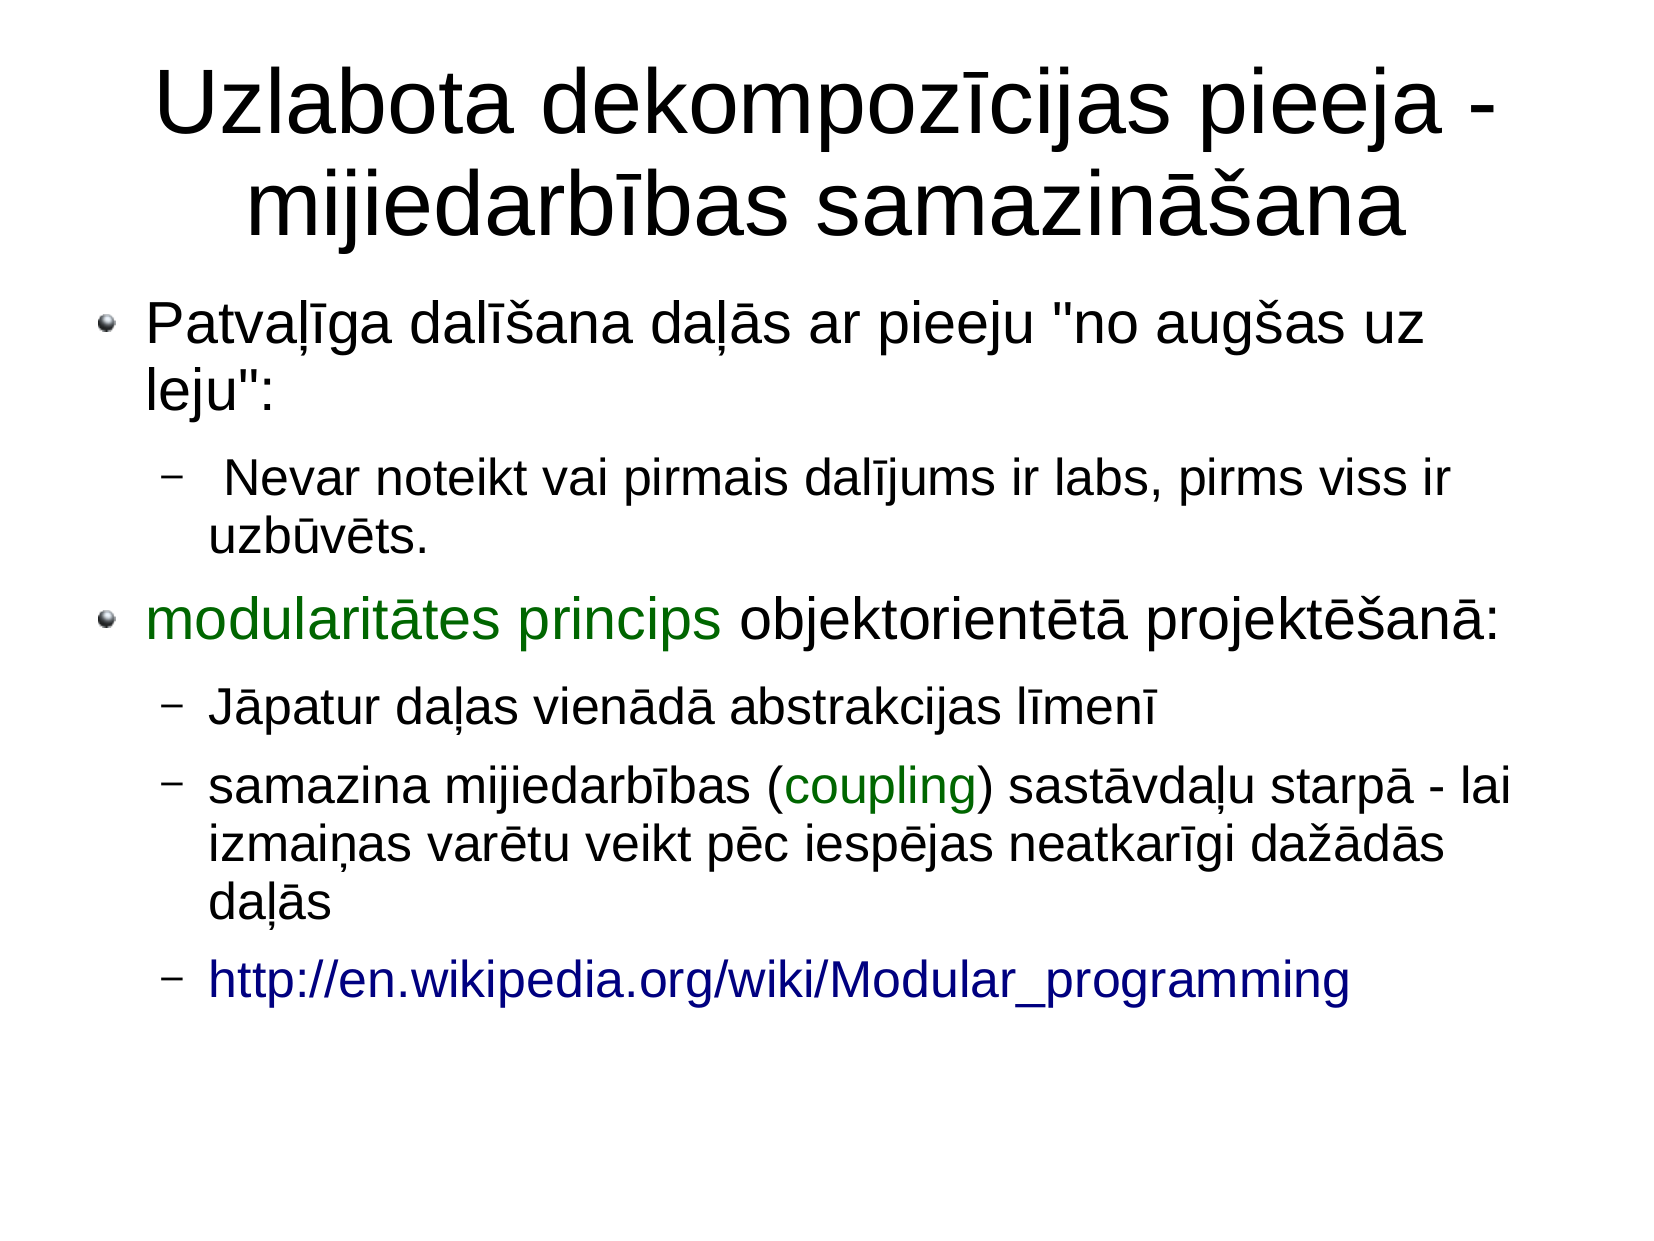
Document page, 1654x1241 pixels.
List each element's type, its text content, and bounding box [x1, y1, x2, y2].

list Patvaļīga dalīšana daļās ar pieeju "no augšas uz leju": Nevar noteikt vai pirmais dalījums ir labs, pirms viss ir uzbūvēts. modularitātes princips objektorientētā projektēšanā: Jāpatur daļas vienādā abstrakcijas līmenī samazina mijiedarbības (coupling) sastāvdaļu starpā - lai izmaiņas varētu veikt pēc iespējas neatkarīgi dažādās daļās http://en.wikipedia.org/wiki/Modular_programming [82, 290, 1538, 1010]
title Uzlabota dekompozīcijas pieeja - mijiedarbības samazināšana [82, 49, 1571, 257]
